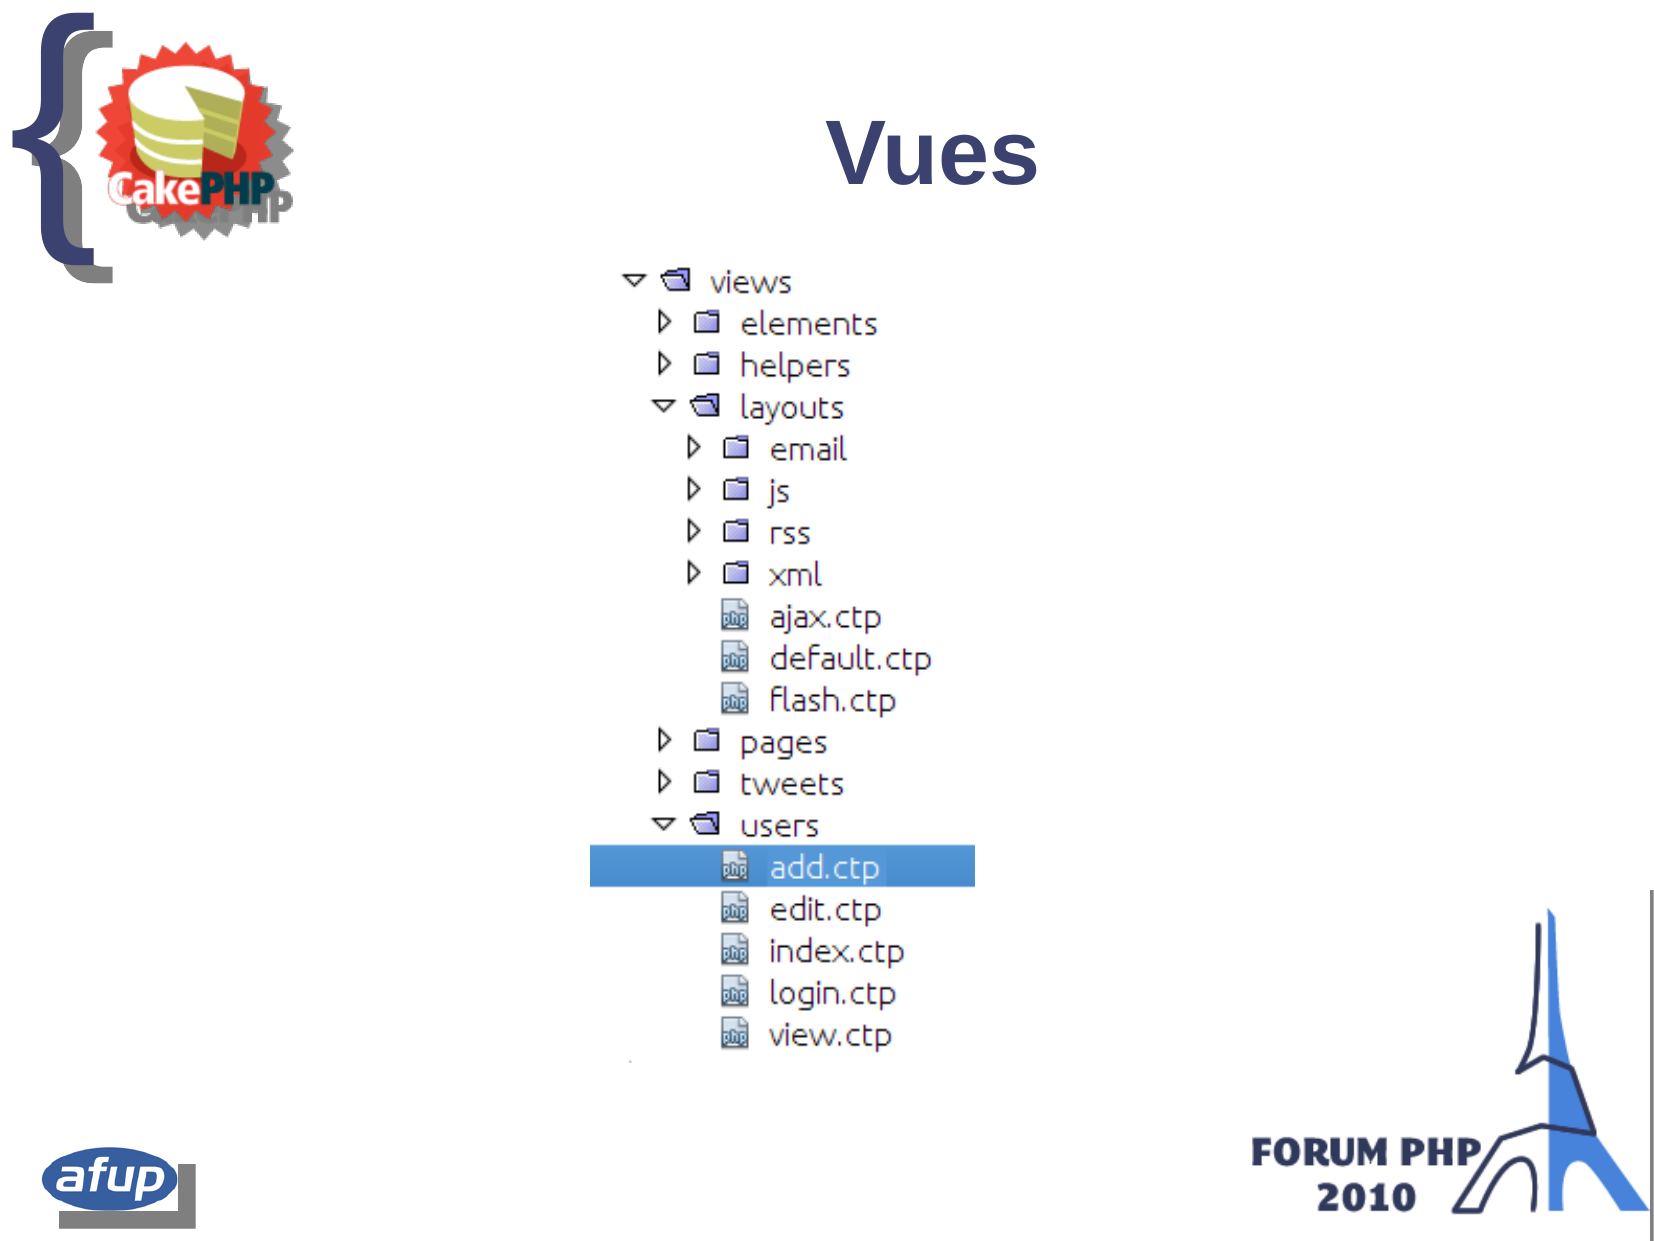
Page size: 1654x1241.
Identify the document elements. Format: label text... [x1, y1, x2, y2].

picture [41, 1146, 178, 1211]
title Vues [295, 49, 1571, 257]
picture [590, 258, 975, 1063]
picture [1240, 872, 1650, 1241]
picture [88, 35, 284, 231]
